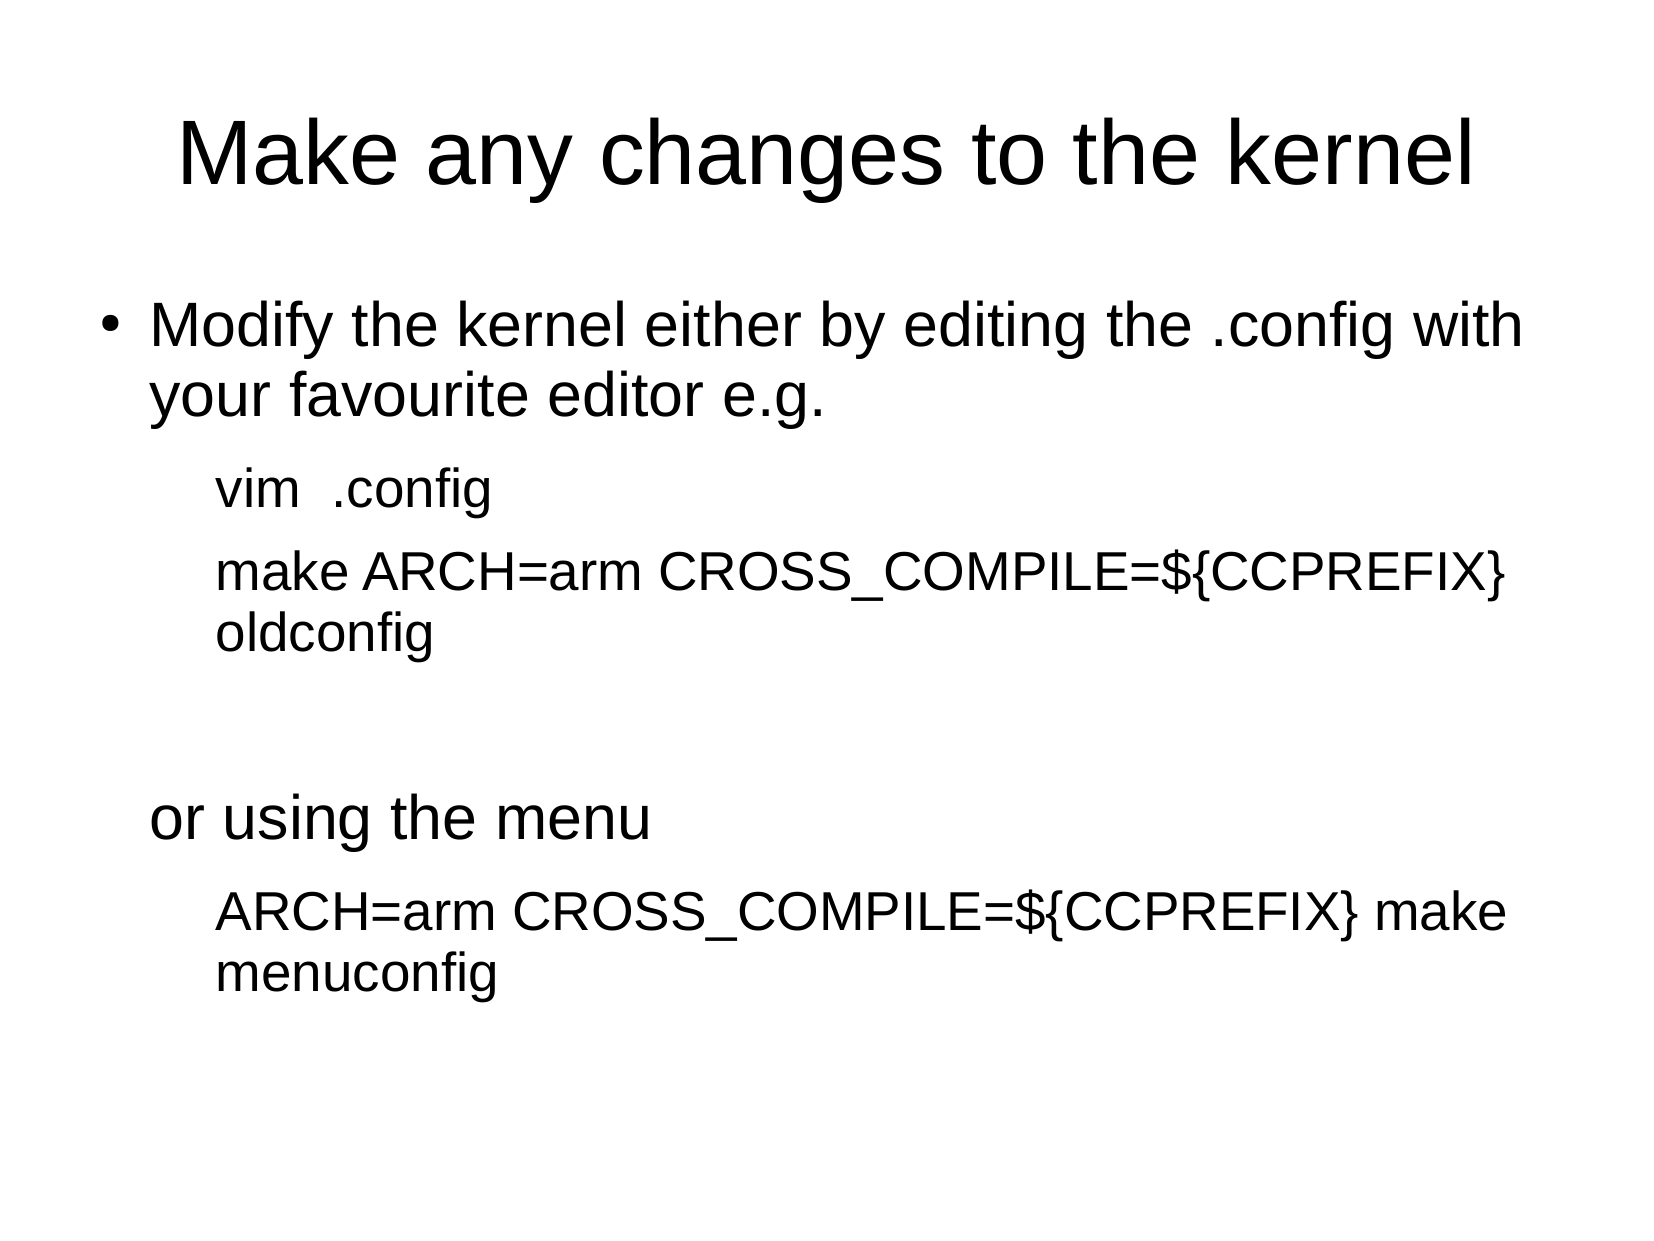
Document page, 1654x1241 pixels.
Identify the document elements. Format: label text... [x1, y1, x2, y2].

list Modify the kernel either by editing the .config with your favourite editor e.g. vim .config make ARCH=arm CROSS_COMPILE=${CCPREFIX} oldconfig or using the menu ARCH=arm CROSS_COMPILE=${CCPREFIX} make menuconfig [82, 290, 1571, 1010]
title Make any changes to the kernel [82, 49, 1571, 257]
